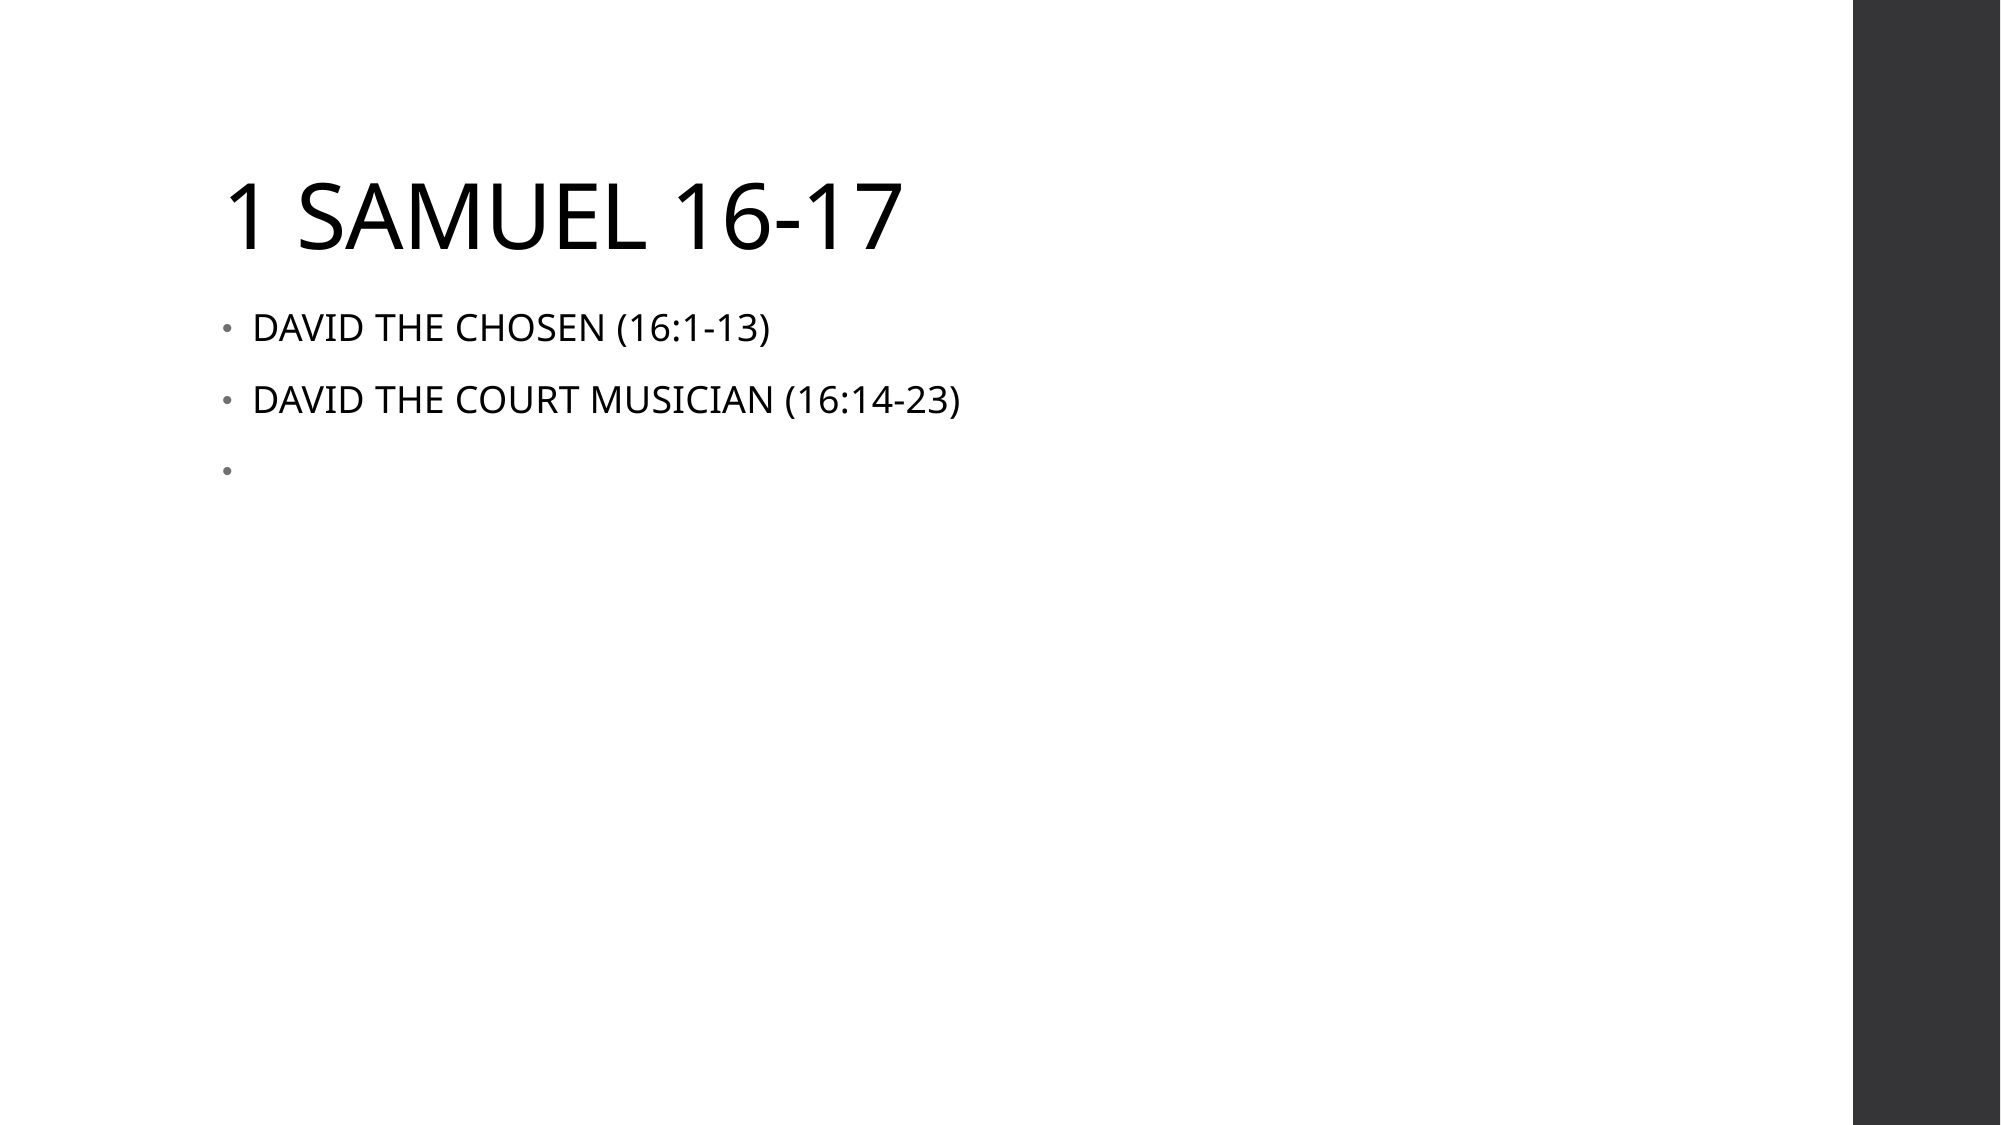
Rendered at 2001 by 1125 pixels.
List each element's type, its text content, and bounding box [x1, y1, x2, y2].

list DAVID THE CHOSEN (16:1-13) DAVID THE COURT MUSICIAN (16:14-23) [206, 299, 1617, 1014]
title 1 SAMUEL 16-17 [206, 60, 1797, 278]
